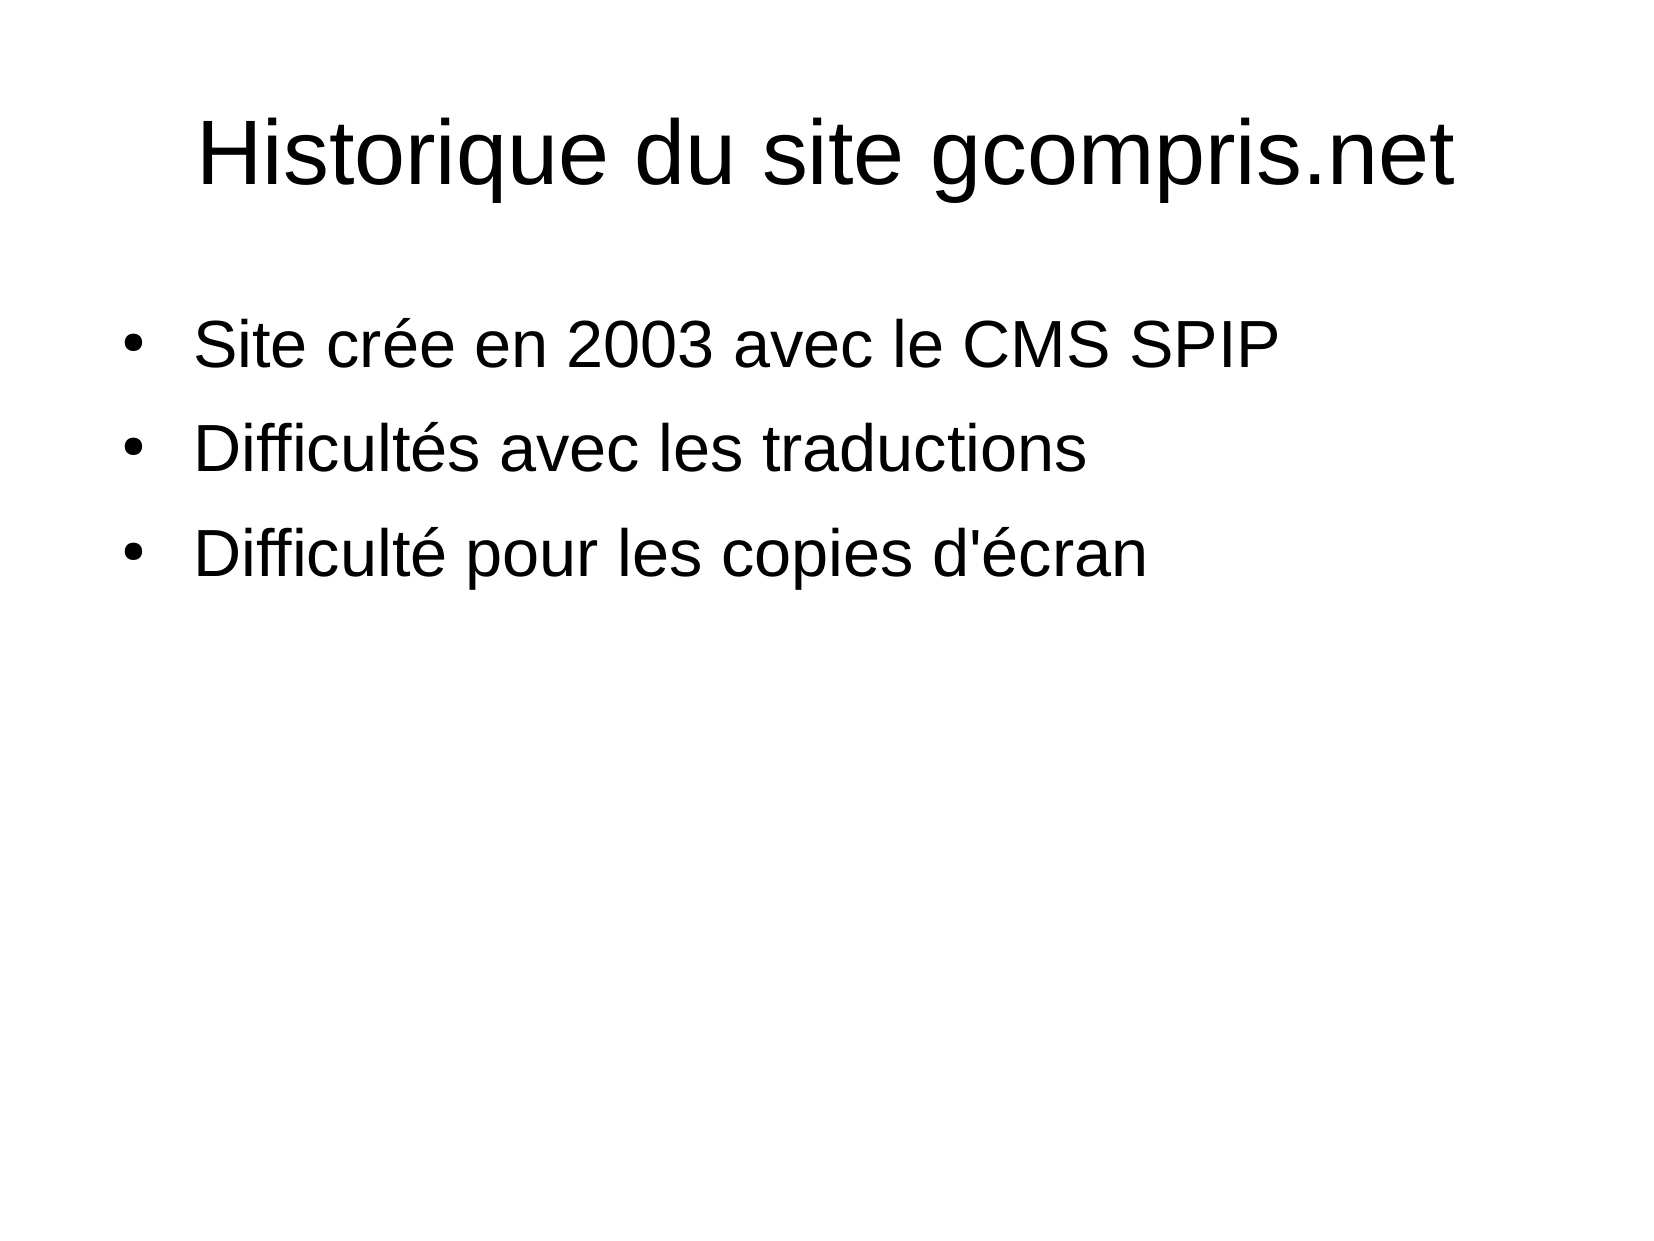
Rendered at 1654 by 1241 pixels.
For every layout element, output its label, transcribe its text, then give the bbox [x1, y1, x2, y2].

title Historique du site gcompris.net [82, 49, 1571, 257]
list Site crée en 2003 avec le CMS SPIP Difficultés avec les traductions Difficulté pour les copies d'écran [103, 307, 1560, 1027]
